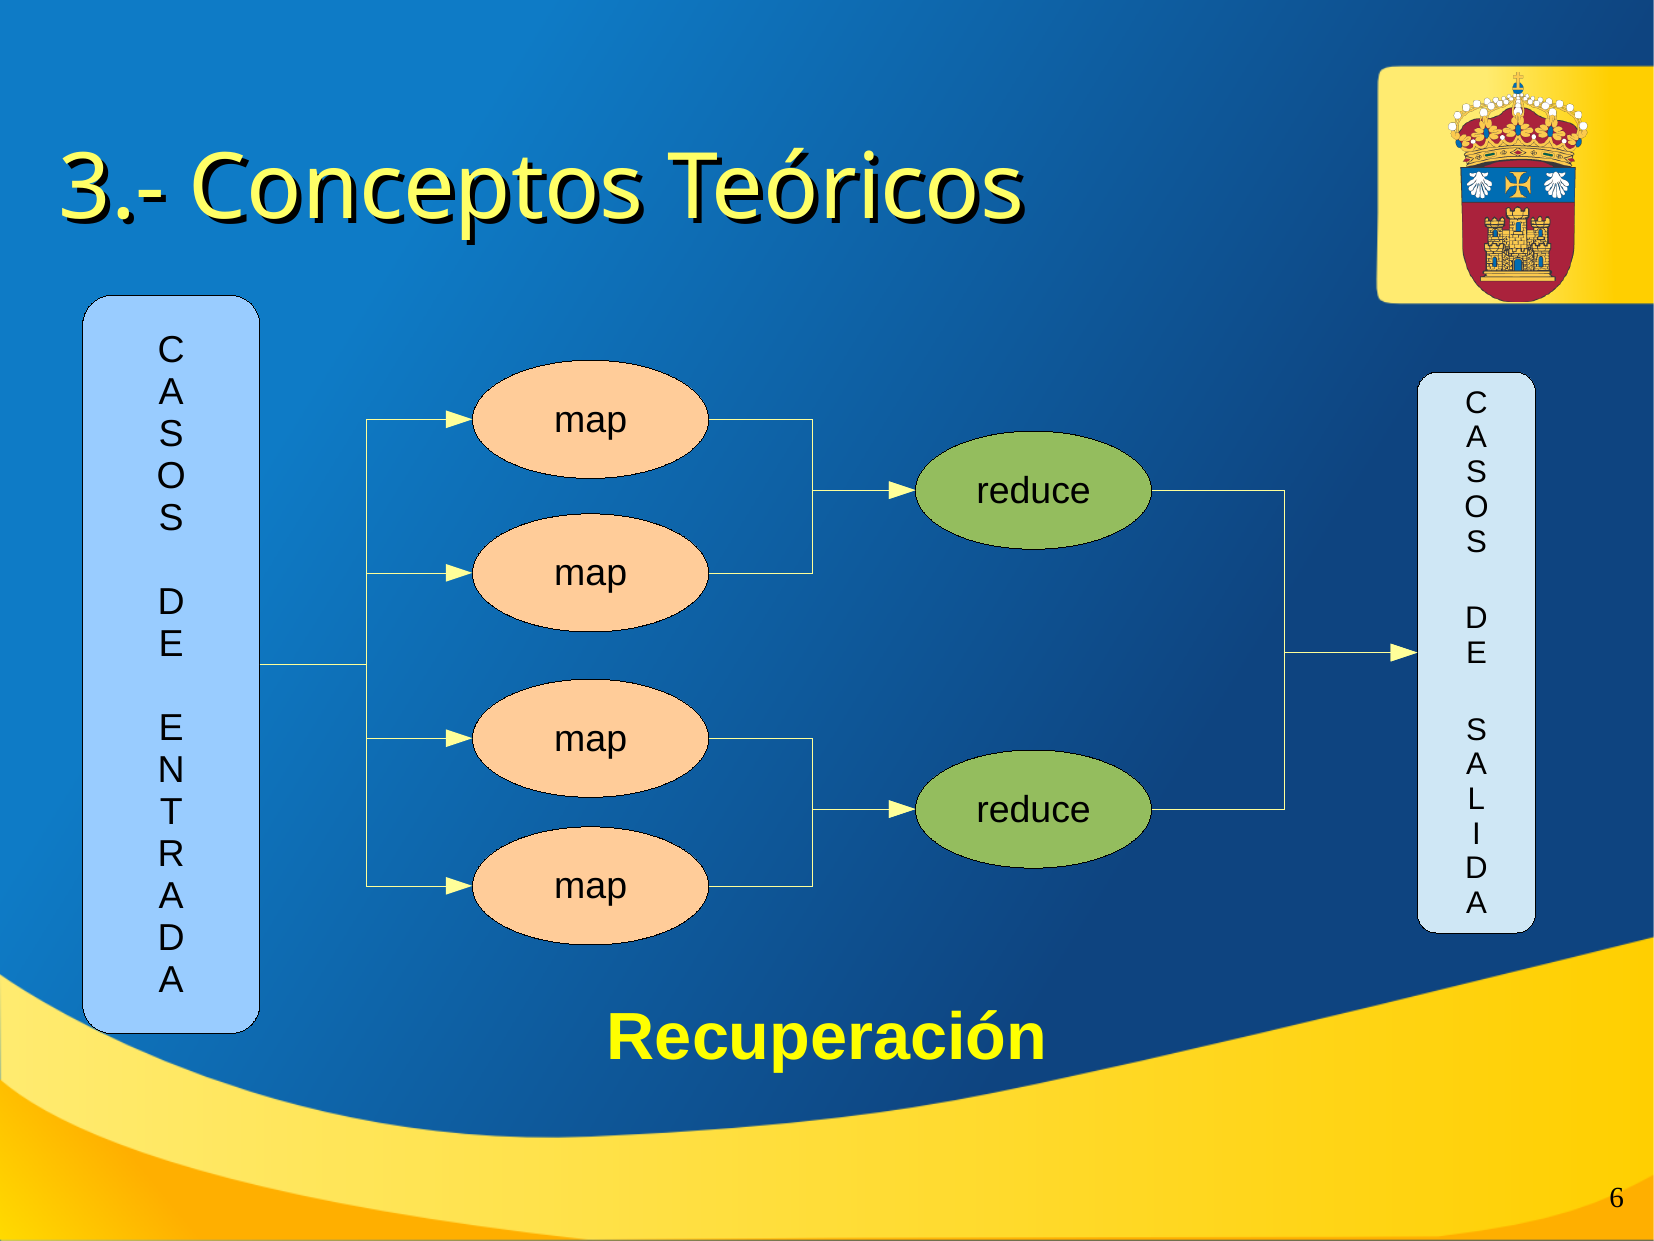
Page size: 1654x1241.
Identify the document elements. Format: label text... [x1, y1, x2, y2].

title 3.- Conceptos Teóricos [59, 70, 1335, 296]
text_box C A S O S D E S A L I D A [1417, 372, 1536, 934]
text_box map [472, 826, 709, 945]
text_box C A S O S D E E N T R A D A [82, 295, 260, 1034]
picture [0, 0, 1654, 1241]
text_box map [472, 513, 709, 632]
text_box Recuperación [592, 991, 1064, 1082]
text_box reduce [915, 431, 1152, 550]
text_box map [472, 679, 709, 798]
text_box map [472, 360, 709, 479]
text_box reduce [915, 750, 1152, 869]
